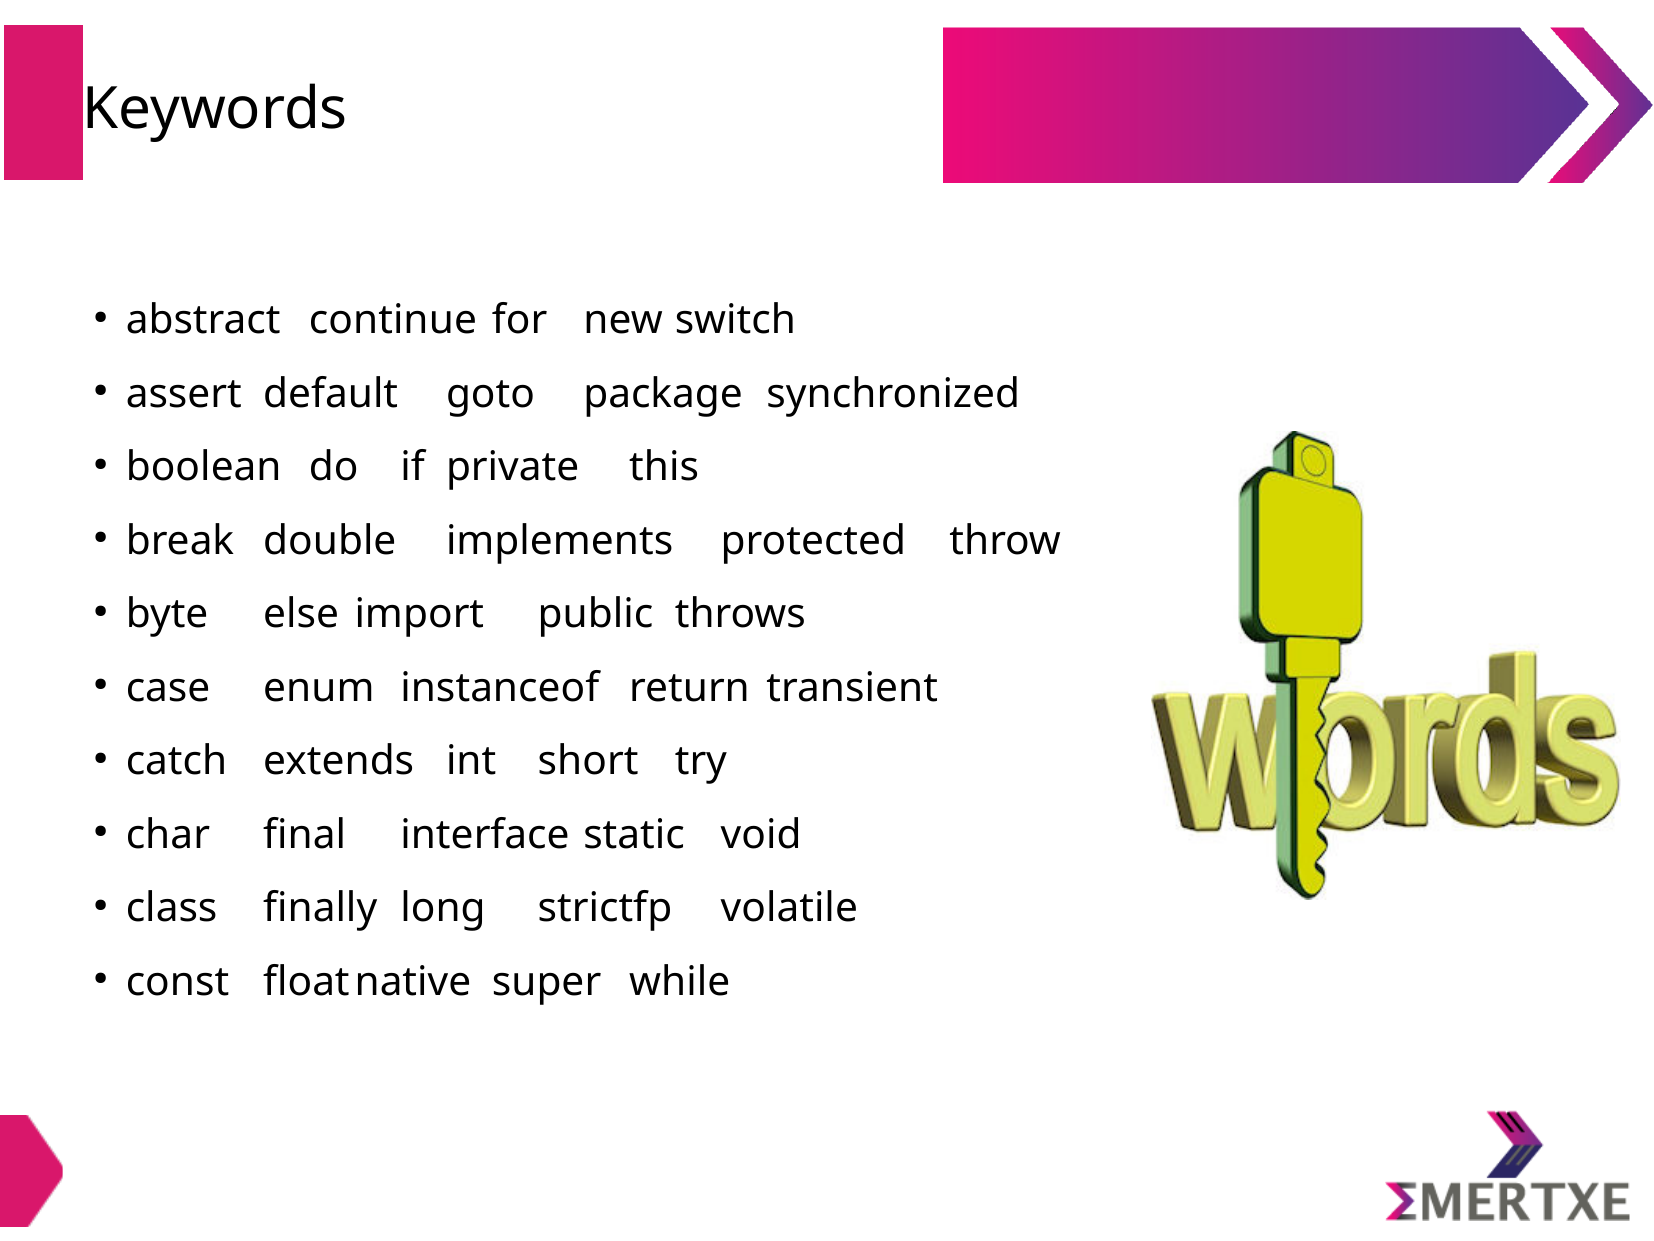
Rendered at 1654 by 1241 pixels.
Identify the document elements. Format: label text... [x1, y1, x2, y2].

picture [1151, 431, 1621, 901]
picture [1571, 27, 1653, 183]
title Keywords [82, 2, 1571, 210]
list abstract continue for new switch assert default goto package synchronized boolean do if private this break double implements protected throw byte else import public throws case enum instanceof return transient catch extends int short try char final interface static void class finally long strictfp volatile const float native super while [82, 290, 1571, 1010]
picture [1385, 1107, 1631, 1221]
